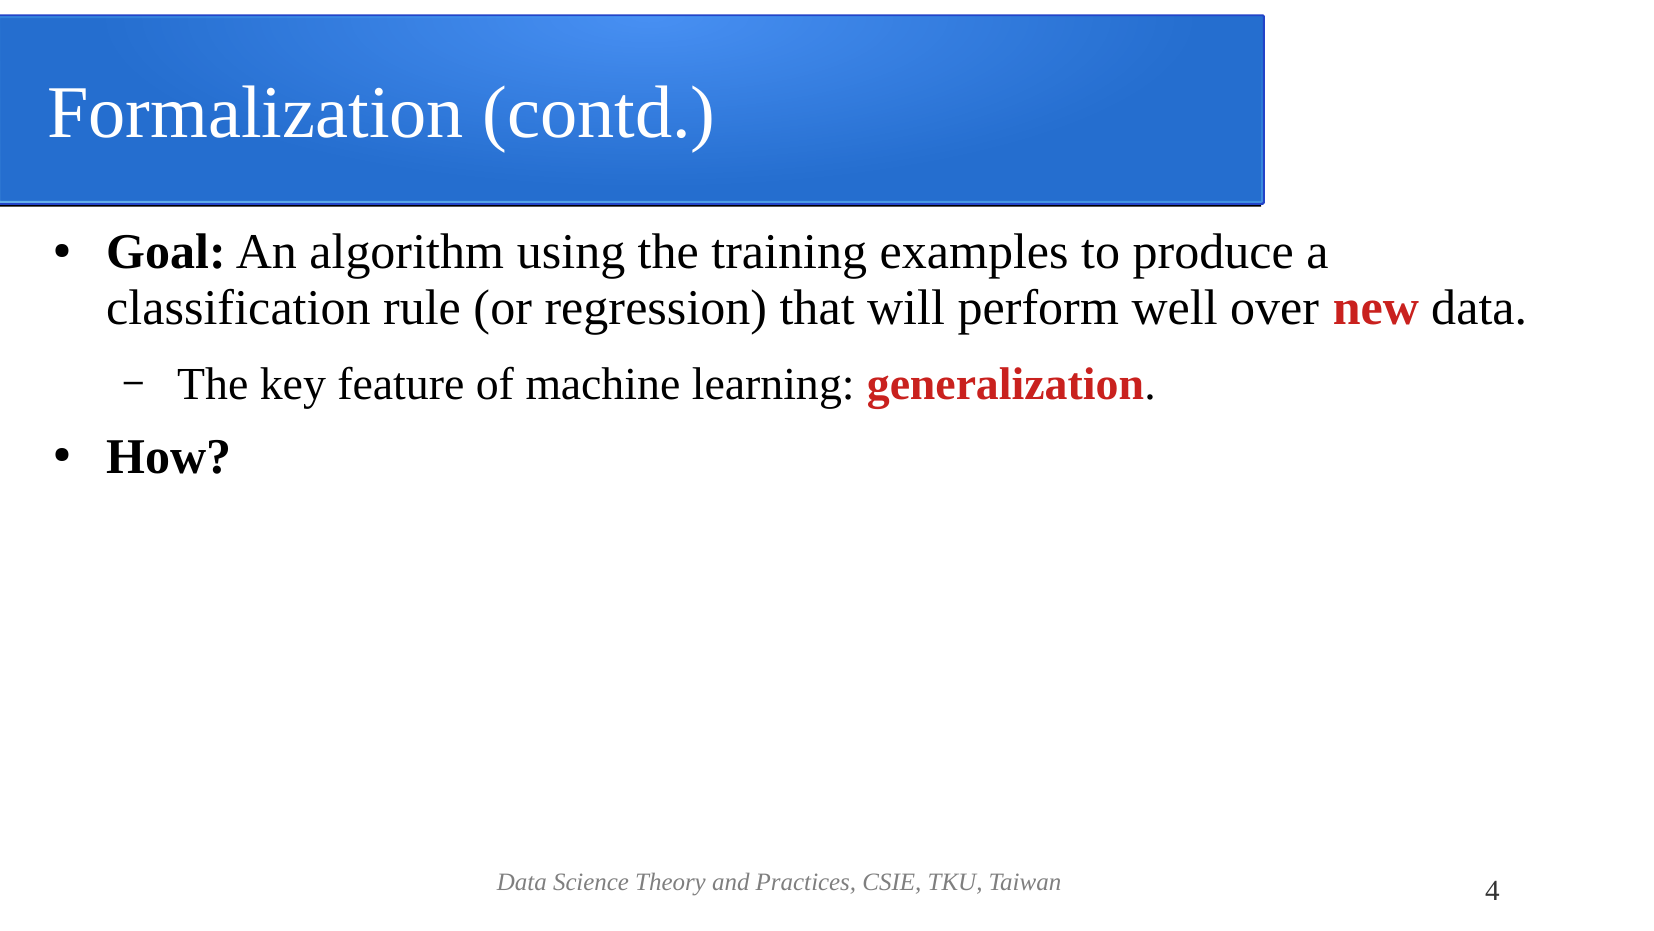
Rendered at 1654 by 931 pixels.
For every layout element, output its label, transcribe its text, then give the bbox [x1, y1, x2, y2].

list Goal: An algorithm using the training examples to produce a classification rule (or regression) that will perform well over new data. The key feature of machine learning: generalization. How? [35, 224, 1560, 764]
title Formalization (contd.) [47, 35, 1199, 189]
